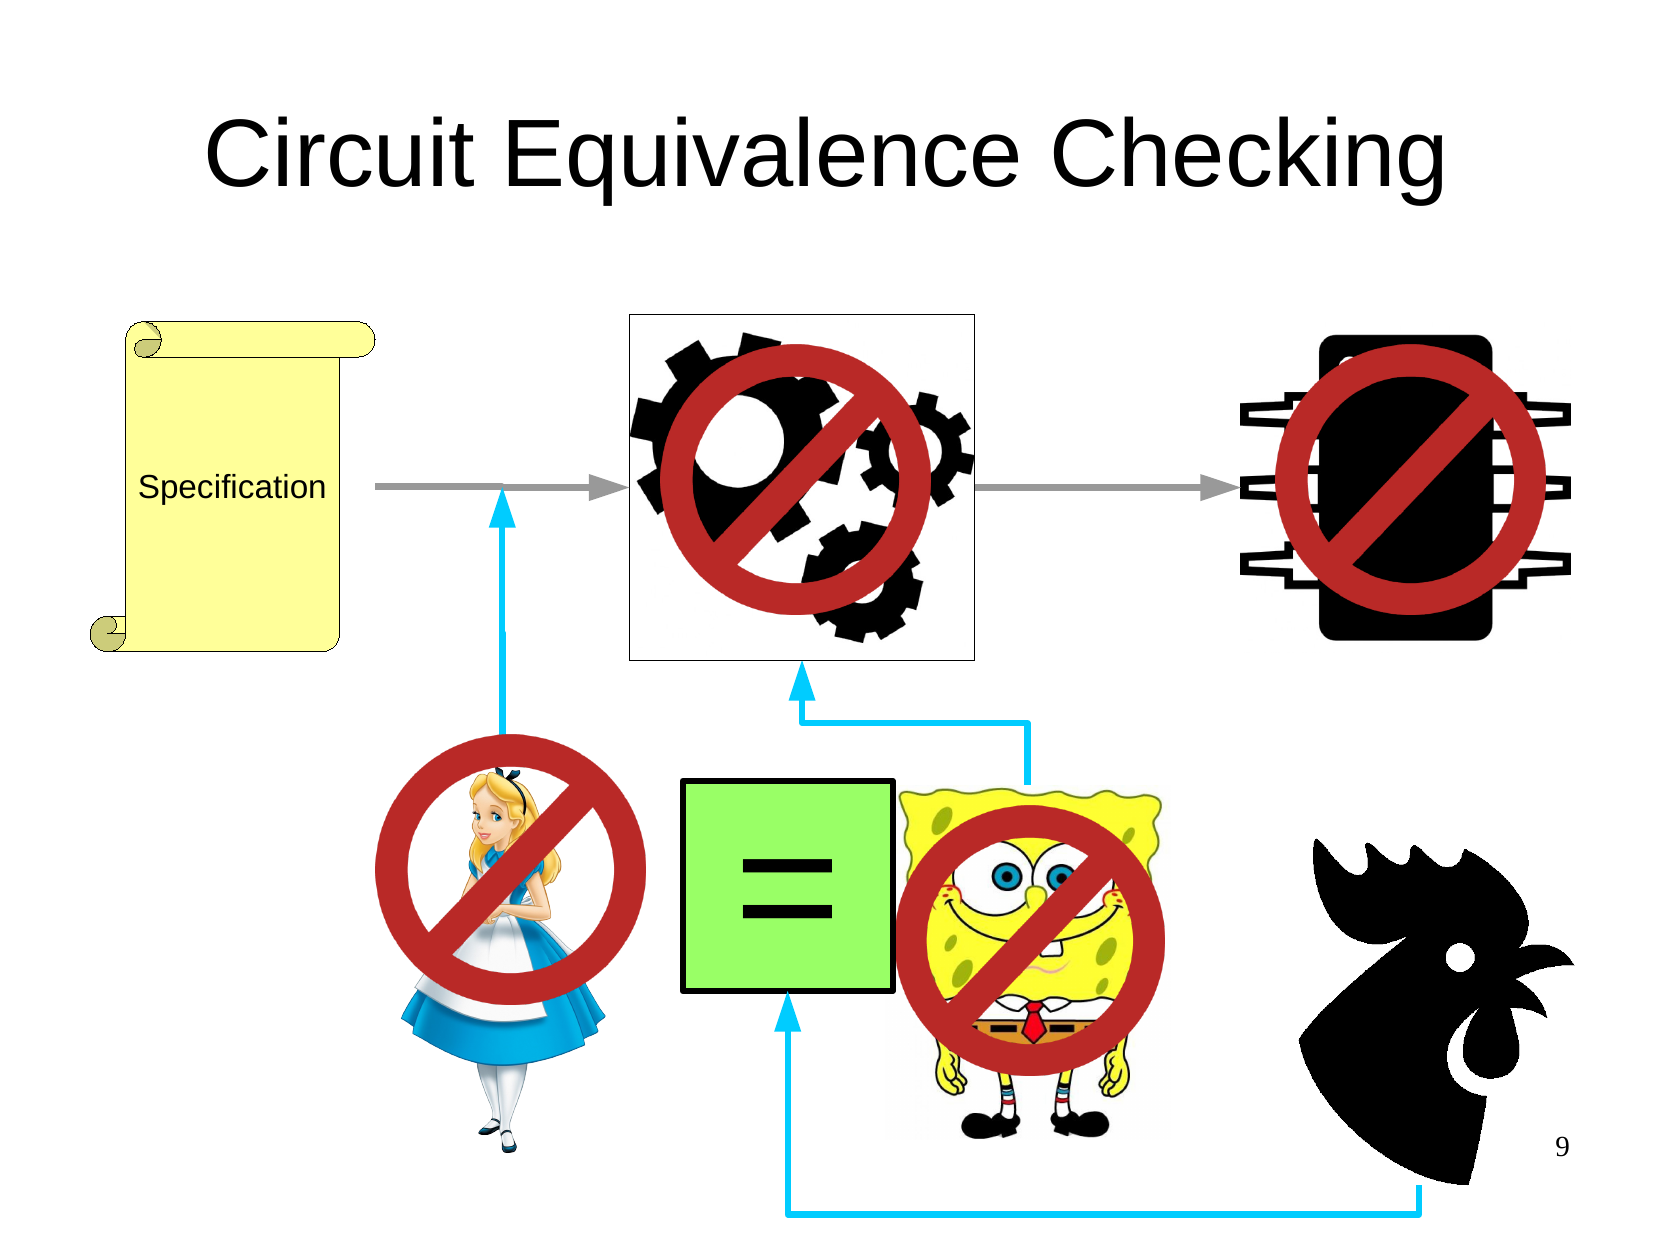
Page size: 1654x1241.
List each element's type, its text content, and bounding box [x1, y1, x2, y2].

picture [629, 314, 975, 661]
text_box = [682, 780, 893, 991]
picture [885, 785, 1171, 1141]
picture [1240, 322, 1571, 653]
picture [1245, 836, 1594, 1186]
text_box Specification [112, 321, 340, 652]
text_box Specification [147, 321, 376, 358]
title Circuit Equivalence Checking [82, 49, 1571, 257]
picture [375, 734, 646, 1157]
